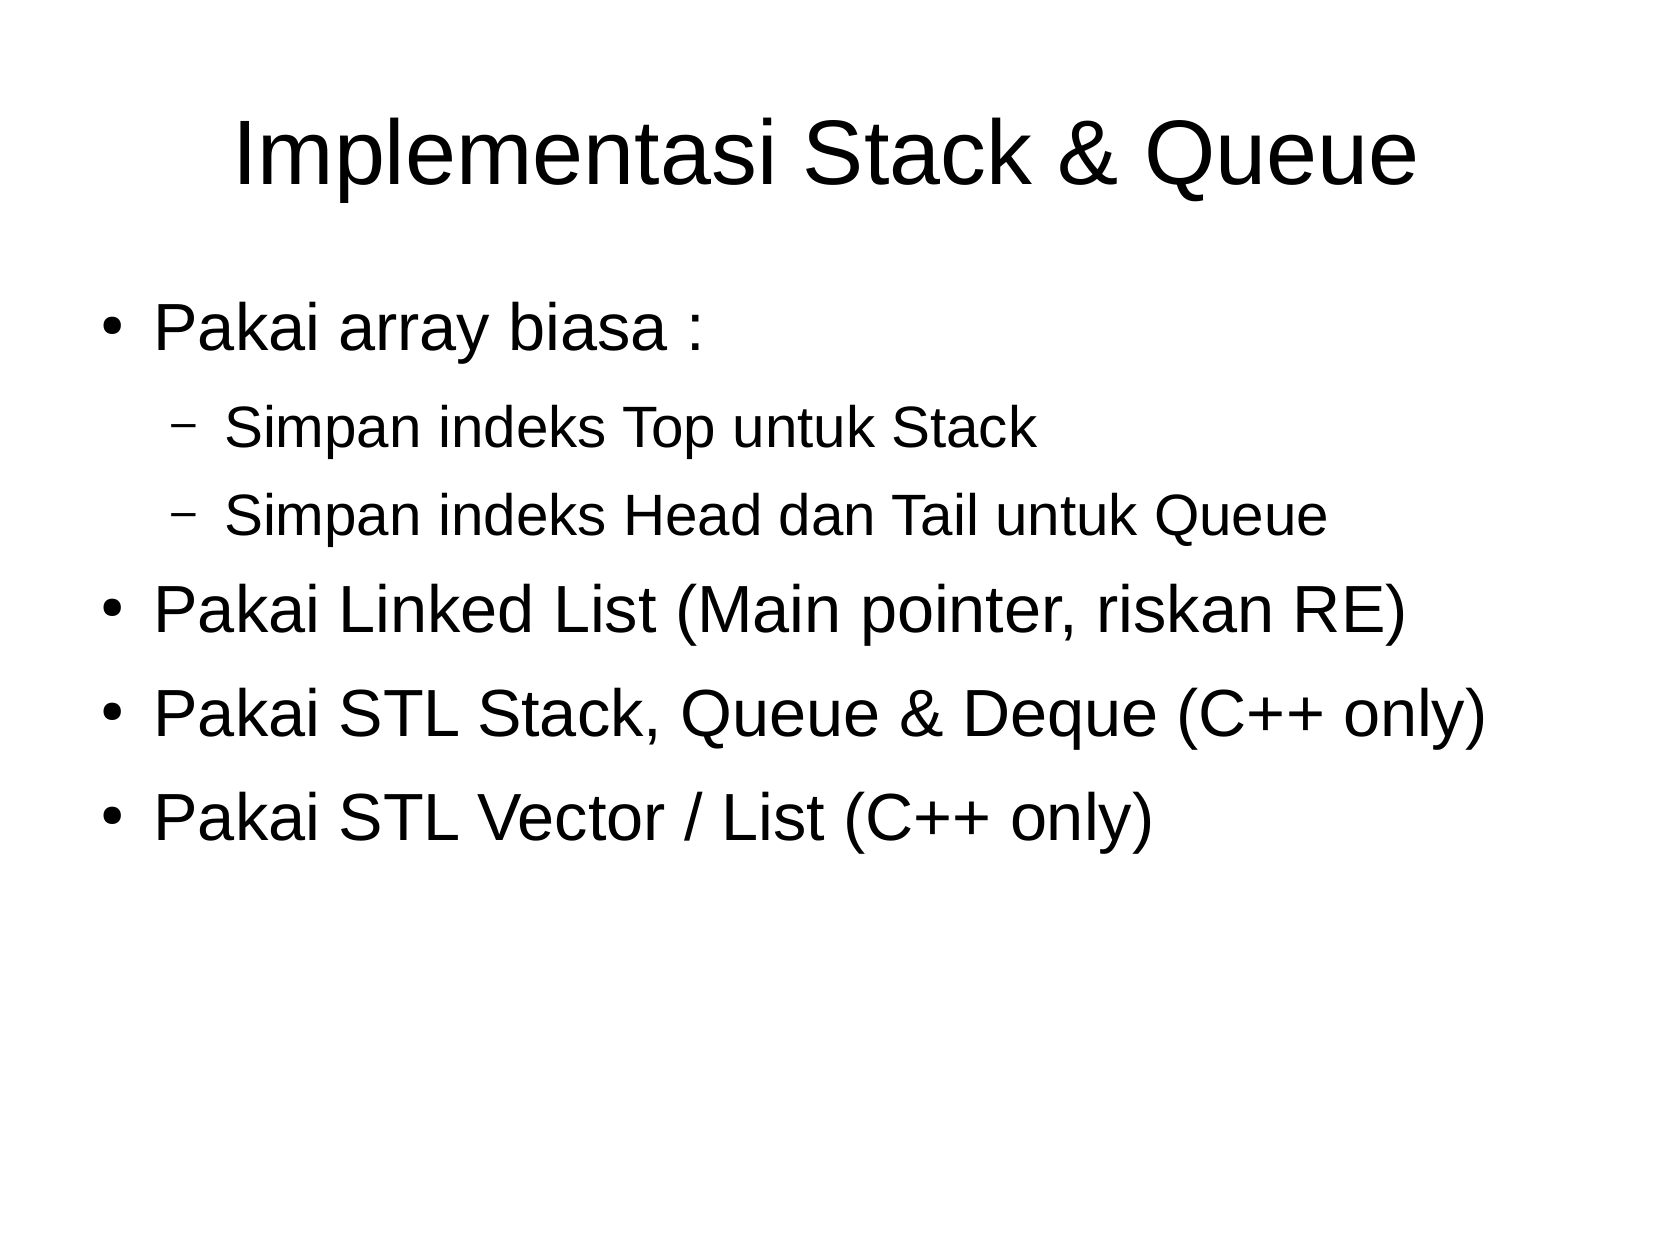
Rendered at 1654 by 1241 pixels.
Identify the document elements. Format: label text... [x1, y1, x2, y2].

list Pakai array biasa : Simpan indeks Top untuk Stack Simpan indeks Head dan Tail untuk Queue Pakai Linked List (Main pointer, riskan RE) Pakai STL Stack, Queue & Deque (C++ only) Pakai STL Vector / List (C++ only) [82, 290, 1571, 1010]
title Implementasi Stack & Queue [82, 49, 1571, 257]
